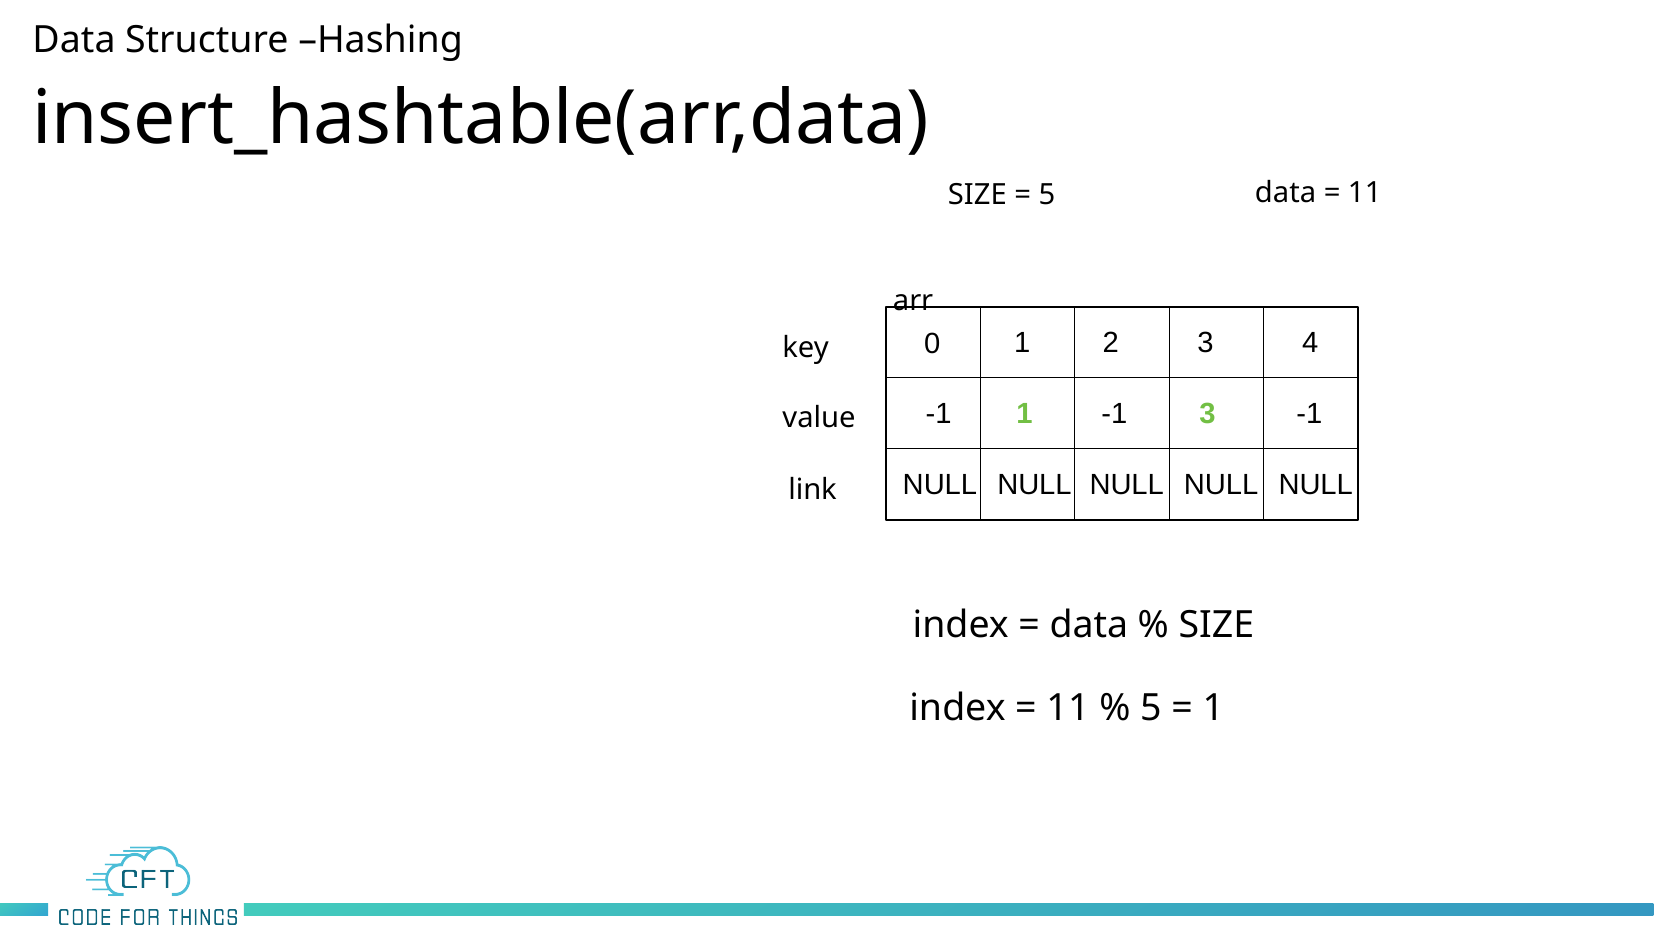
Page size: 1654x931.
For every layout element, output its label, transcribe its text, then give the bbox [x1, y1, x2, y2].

text_box [1170, 378, 1263, 448]
text_box 1 [999, 318, 1046, 367]
text_box [1264, 378, 1359, 448]
text_box [981, 378, 1074, 448]
text_box [910, 322, 980, 377]
text_box [1075, 378, 1169, 448]
text_box key [767, 318, 910, 403]
text_box NULL [1169, 460, 1263, 508]
text_box link [773, 460, 863, 510]
text_box [1264, 509, 1359, 520]
text_box 3 [1182, 318, 1229, 367]
text_box [898, 449, 980, 460]
text_box NULL [982, 460, 1074, 508]
title Data Structure –Hashing insert_hashtable(arr,data) [32, 12, 1184, 166]
text_box -1 [1281, 389, 1338, 438]
text_box [898, 378, 980, 448]
text_box arr [878, 272, 1056, 322]
text_box 4 [1287, 318, 1334, 367]
text_box -1 [910, 389, 967, 438]
text_box index = data % SIZE [897, 590, 1315, 649]
text_box [981, 307, 1074, 377]
text_box 1 [1001, 389, 1058, 438]
text_box [1075, 449, 1169, 460]
text_box data = 11 [1240, 163, 1418, 213]
text_box index = 11 % 5 = 1 [894, 673, 1294, 732]
text_box NULL [1074, 460, 1169, 508]
text_box [885, 473, 980, 520]
text_box value [767, 389, 898, 473]
text_box 3 [1184, 389, 1241, 438]
text_box 0 [909, 319, 956, 368]
text_box [981, 449, 1074, 460]
text_box [1170, 307, 1263, 377]
text_box SIZE = 5 [933, 165, 1111, 215]
picture [59, 846, 237, 925]
text_box [1264, 307, 1359, 377]
text_box [1075, 307, 1169, 377]
text_box NULL [887, 460, 993, 509]
text_box [1170, 508, 1263, 520]
text_box [1264, 449, 1359, 460]
text_box NULL [1263, 460, 1368, 509]
text_box -1 [1086, 389, 1143, 438]
text_box [1075, 508, 1169, 520]
text_box [981, 508, 1074, 520]
text_box 2 [1087, 318, 1134, 367]
text_box [1170, 449, 1263, 460]
